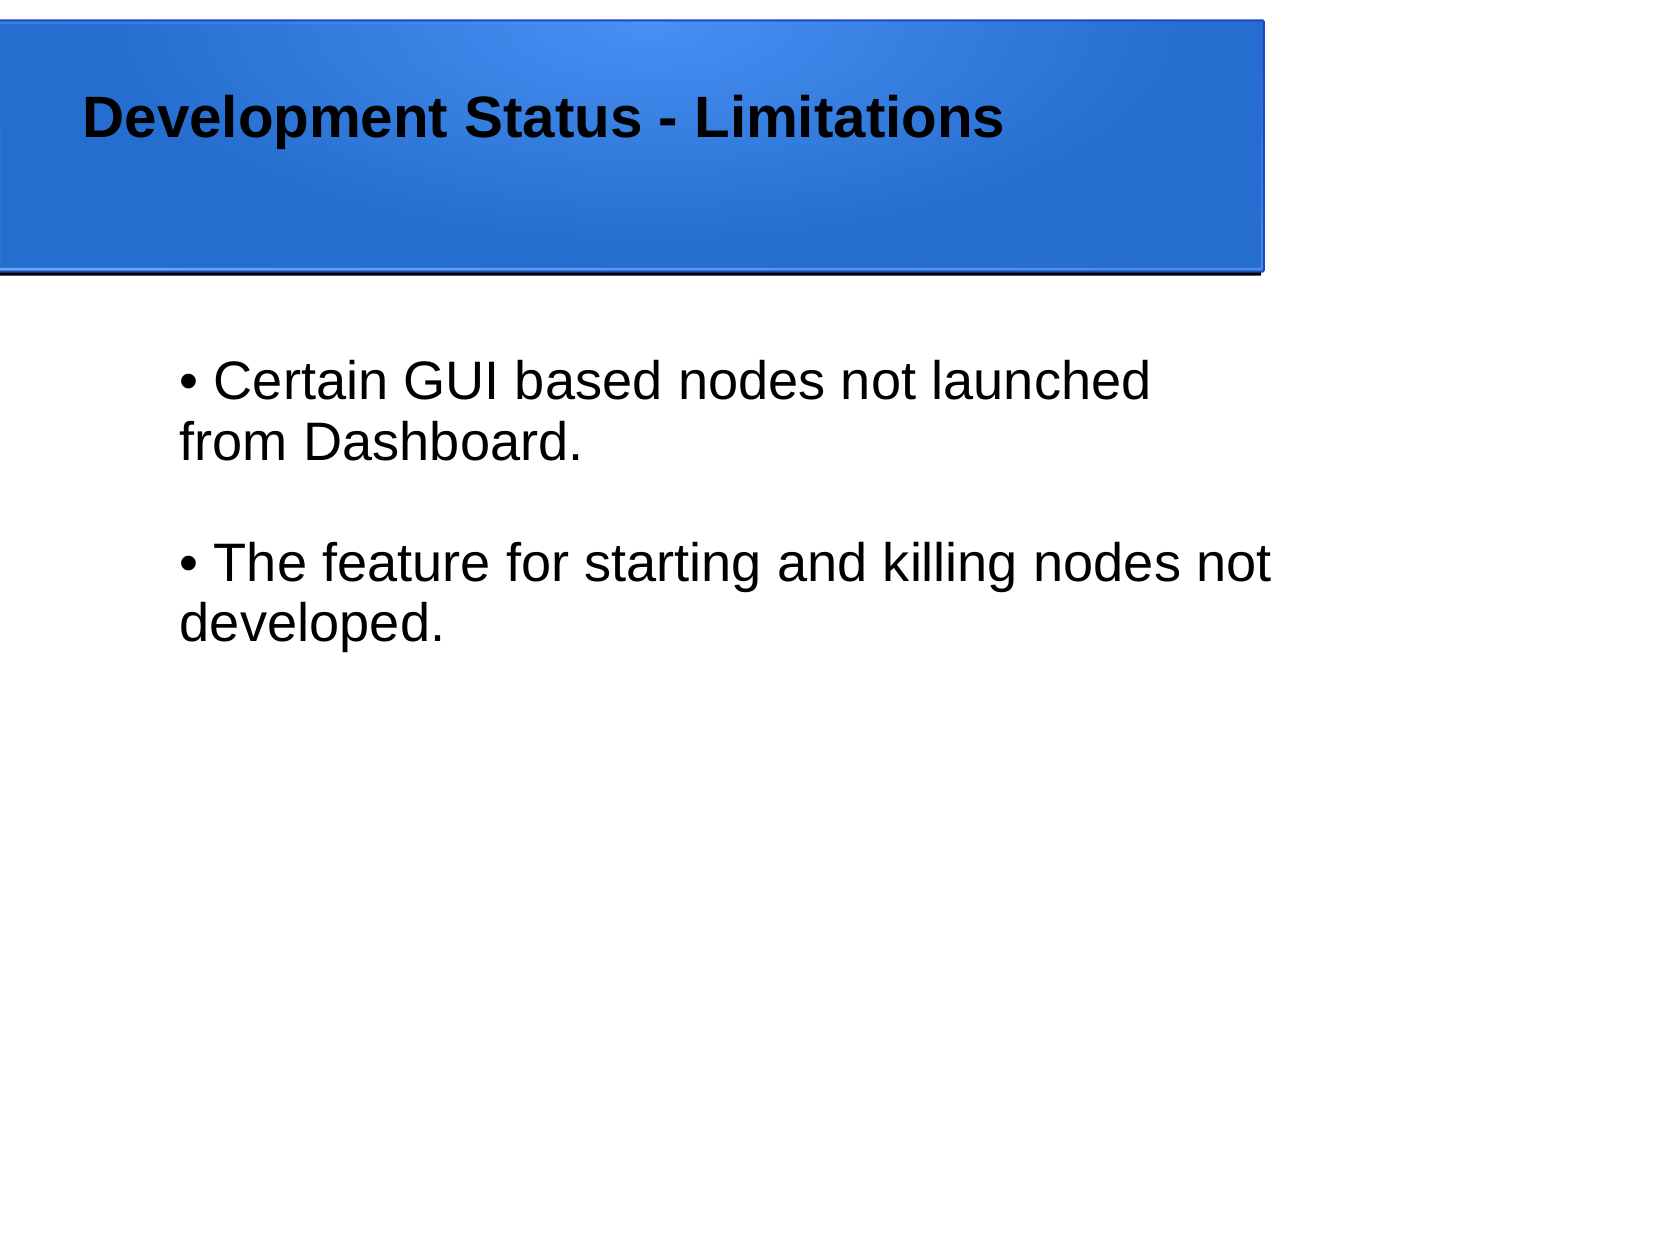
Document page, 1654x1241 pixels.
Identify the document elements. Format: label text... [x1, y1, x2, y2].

text_box • Certain GUI based nodes not launched from Dashboard. • The feature for starting and killing nodes not developed. [165, 343, 1291, 1019]
title Development Status - Limitations [82, 47, 1235, 252]
subtitle [82, 299, 1571, 1019]
